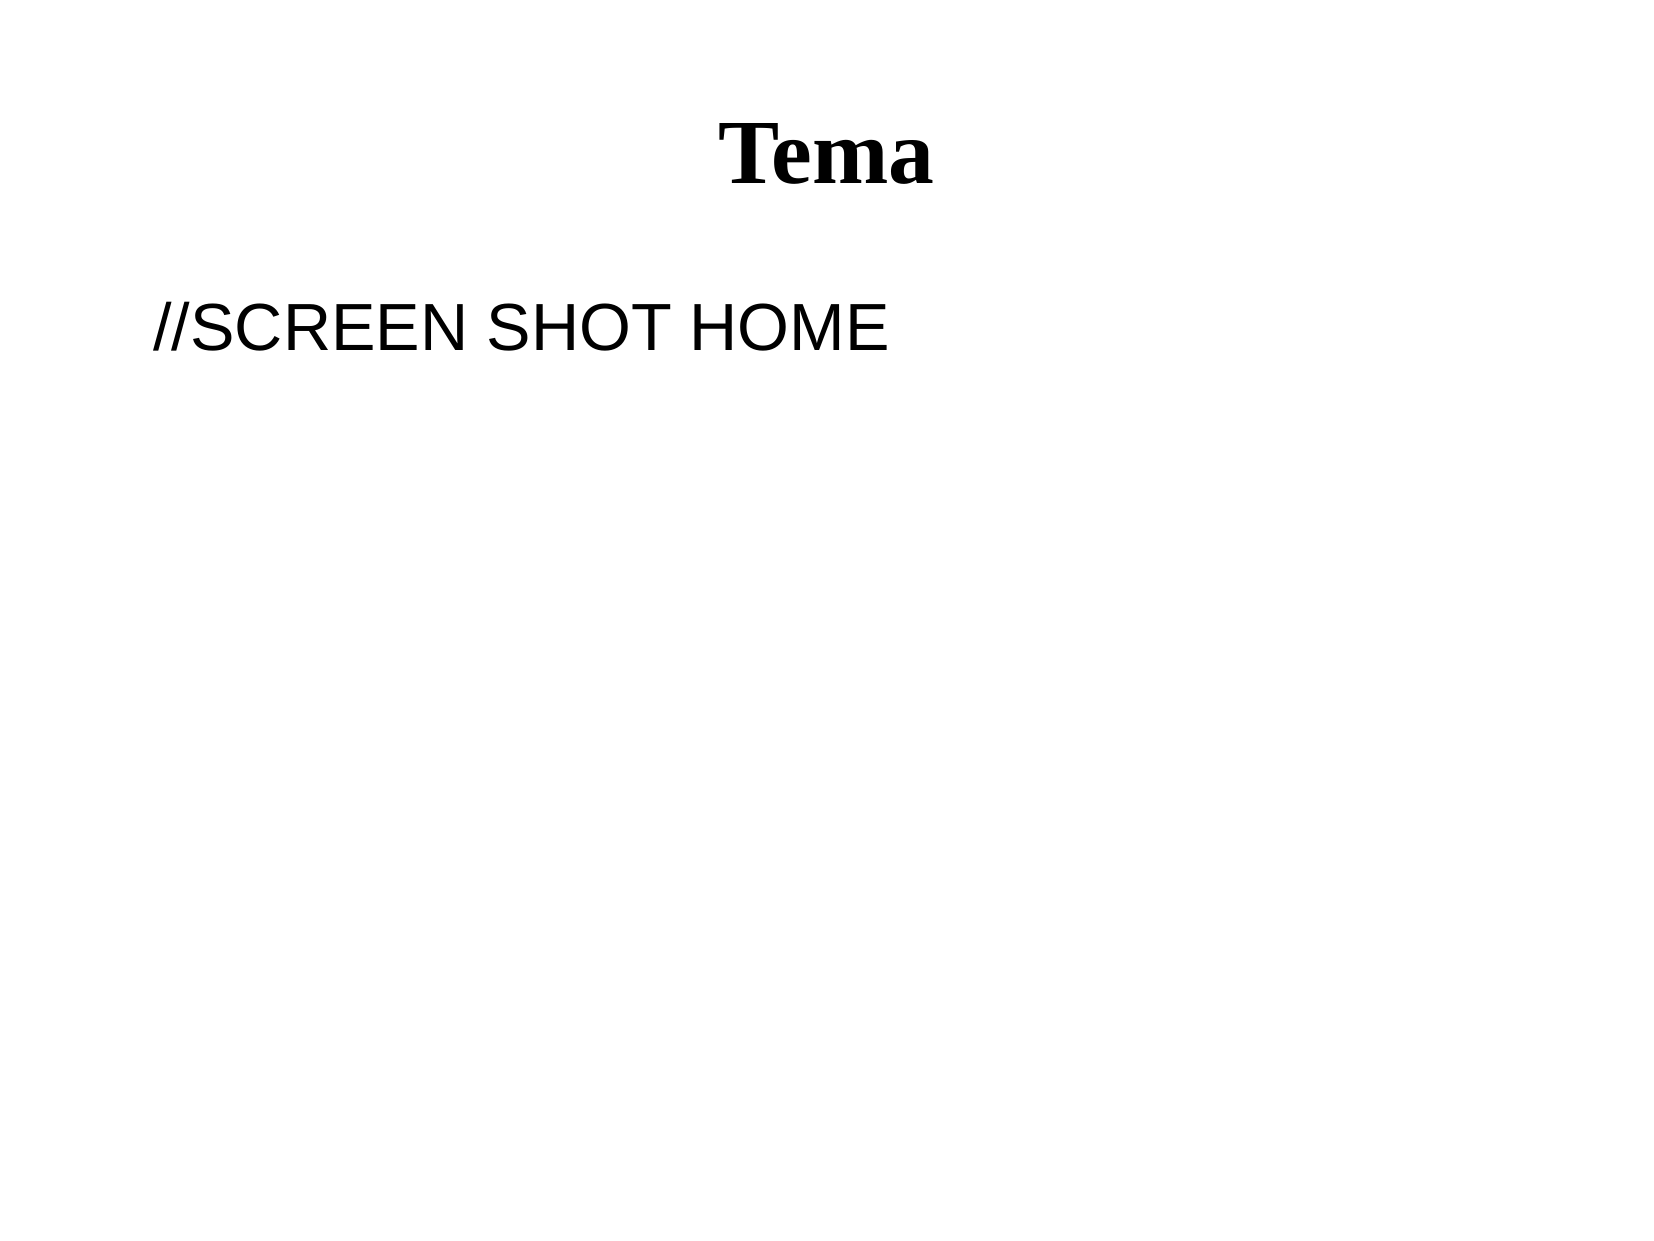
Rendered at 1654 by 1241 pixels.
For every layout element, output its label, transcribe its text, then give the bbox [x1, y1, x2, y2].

list //SCREEN SHOT HOME [82, 290, 1571, 1010]
title Tema [82, 49, 1571, 257]
